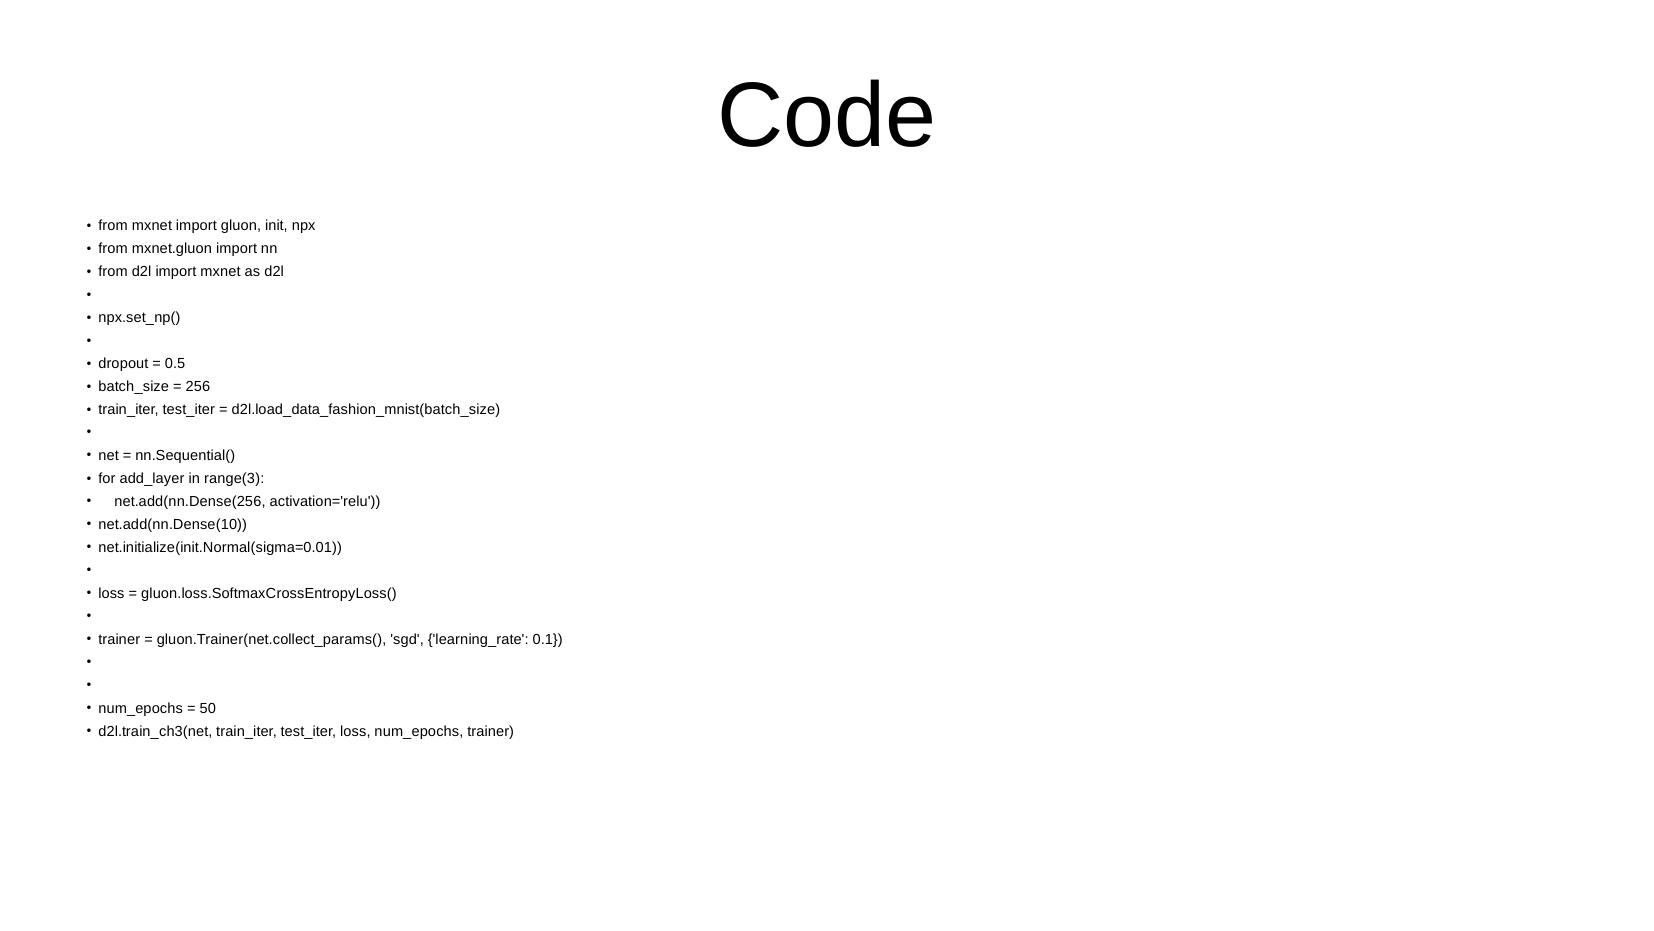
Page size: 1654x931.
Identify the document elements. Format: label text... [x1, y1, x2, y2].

title Code [82, 37, 1571, 193]
list from mxnet import gluon, init, npx from mxnet.gluon import nn from d2l import mxnet as d2l npx.set_np() dropout = 0.5 batch_size = 256 train_iter, test_iter = d2l.load_data_fashion_mnist(batch_size) net = nn.Sequential() for add_layer in range(3): net.add(nn.Dense(256, activation='relu')) net.add(nn.Dense(10)) net.initialize(init.Normal(sigma=0.01)) loss = gluon.loss.SoftmaxCrossEntropyLoss() trainer = gluon.Trainer(net.collect_params(), 'sgd', {'learning_rate': 0.1}) num_epochs = 50 d2l.train_ch3(net, train_iter, test_iter, loss, num_epochs, trainer) [82, 217, 1571, 758]
